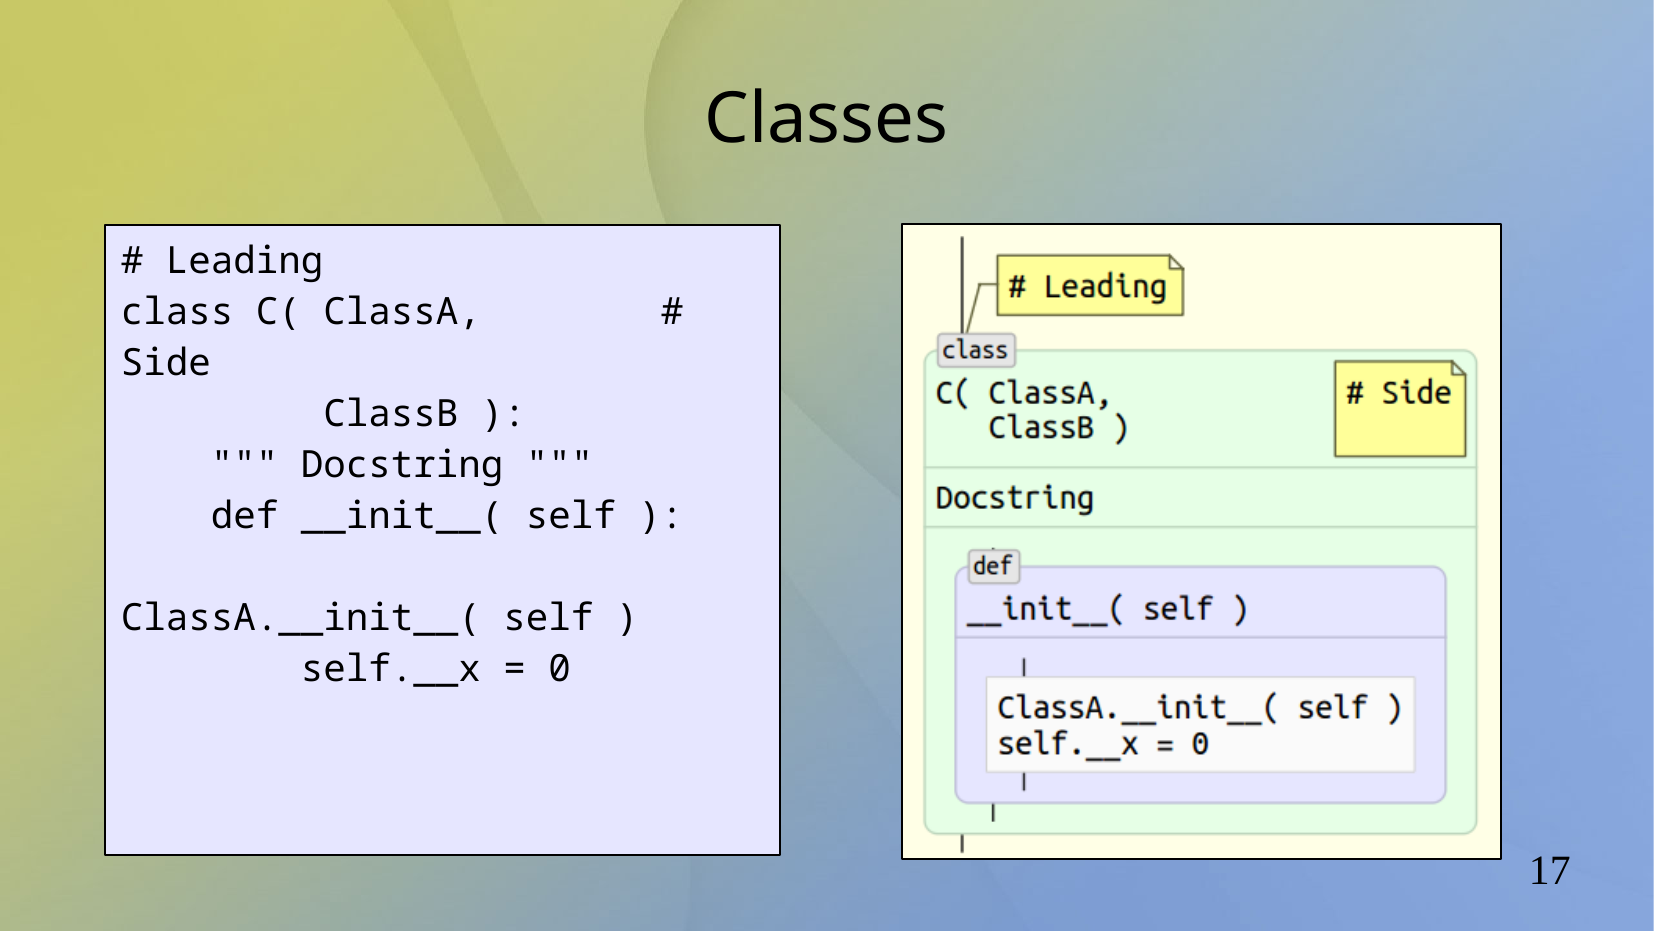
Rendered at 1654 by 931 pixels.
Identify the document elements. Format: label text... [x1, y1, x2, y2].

text_box # Leading class C( ClassA, # Side ClassB ): """ Docstring """ def __init__( self ): ClassA.__init__( self ) self.__x = 0 [105, 225, 781, 856]
title Classes [82, 37, 1571, 193]
picture [0, 0, 1654, 931]
